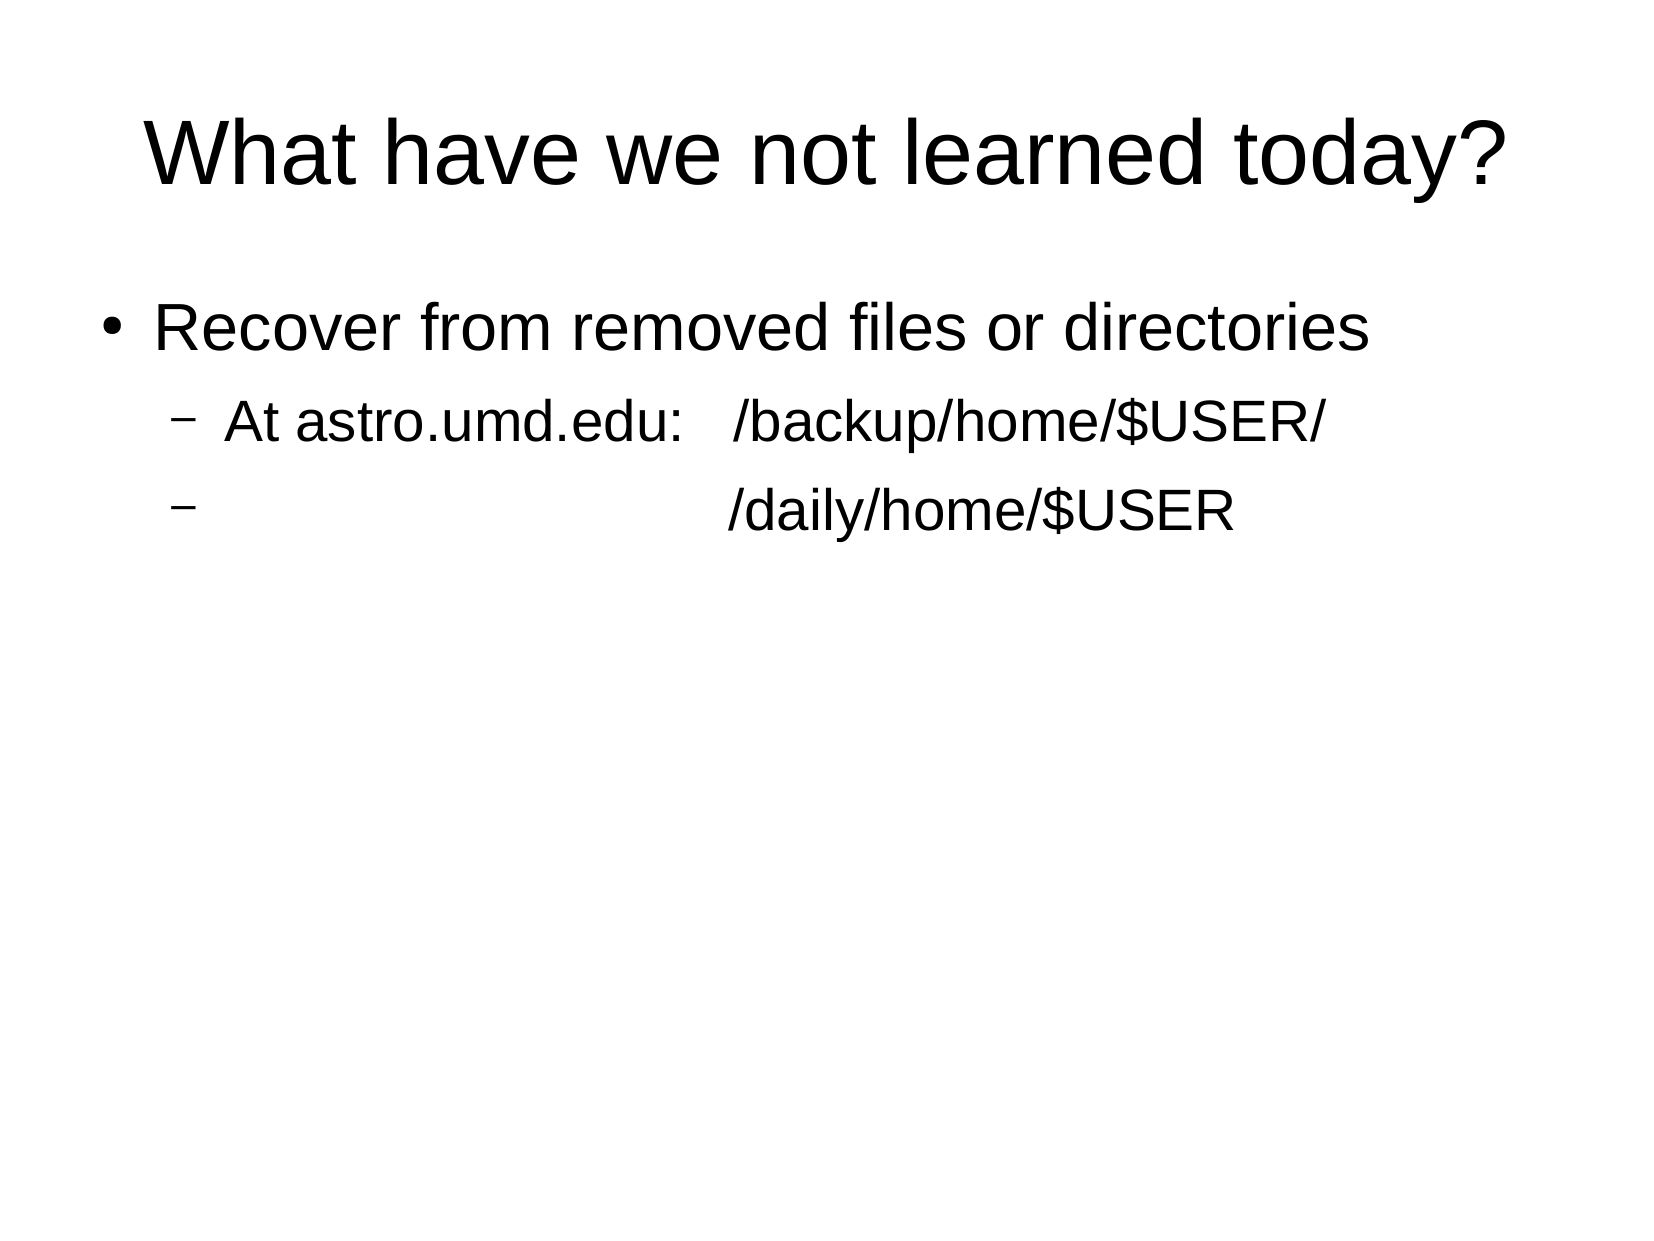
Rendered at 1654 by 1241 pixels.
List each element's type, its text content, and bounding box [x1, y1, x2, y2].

title What have we not learned today? [82, 49, 1571, 257]
list Recover from removed files or directories At astro.umd.edu: /backup/home/$USER/ /daily/home/$USER [82, 290, 1571, 1010]
